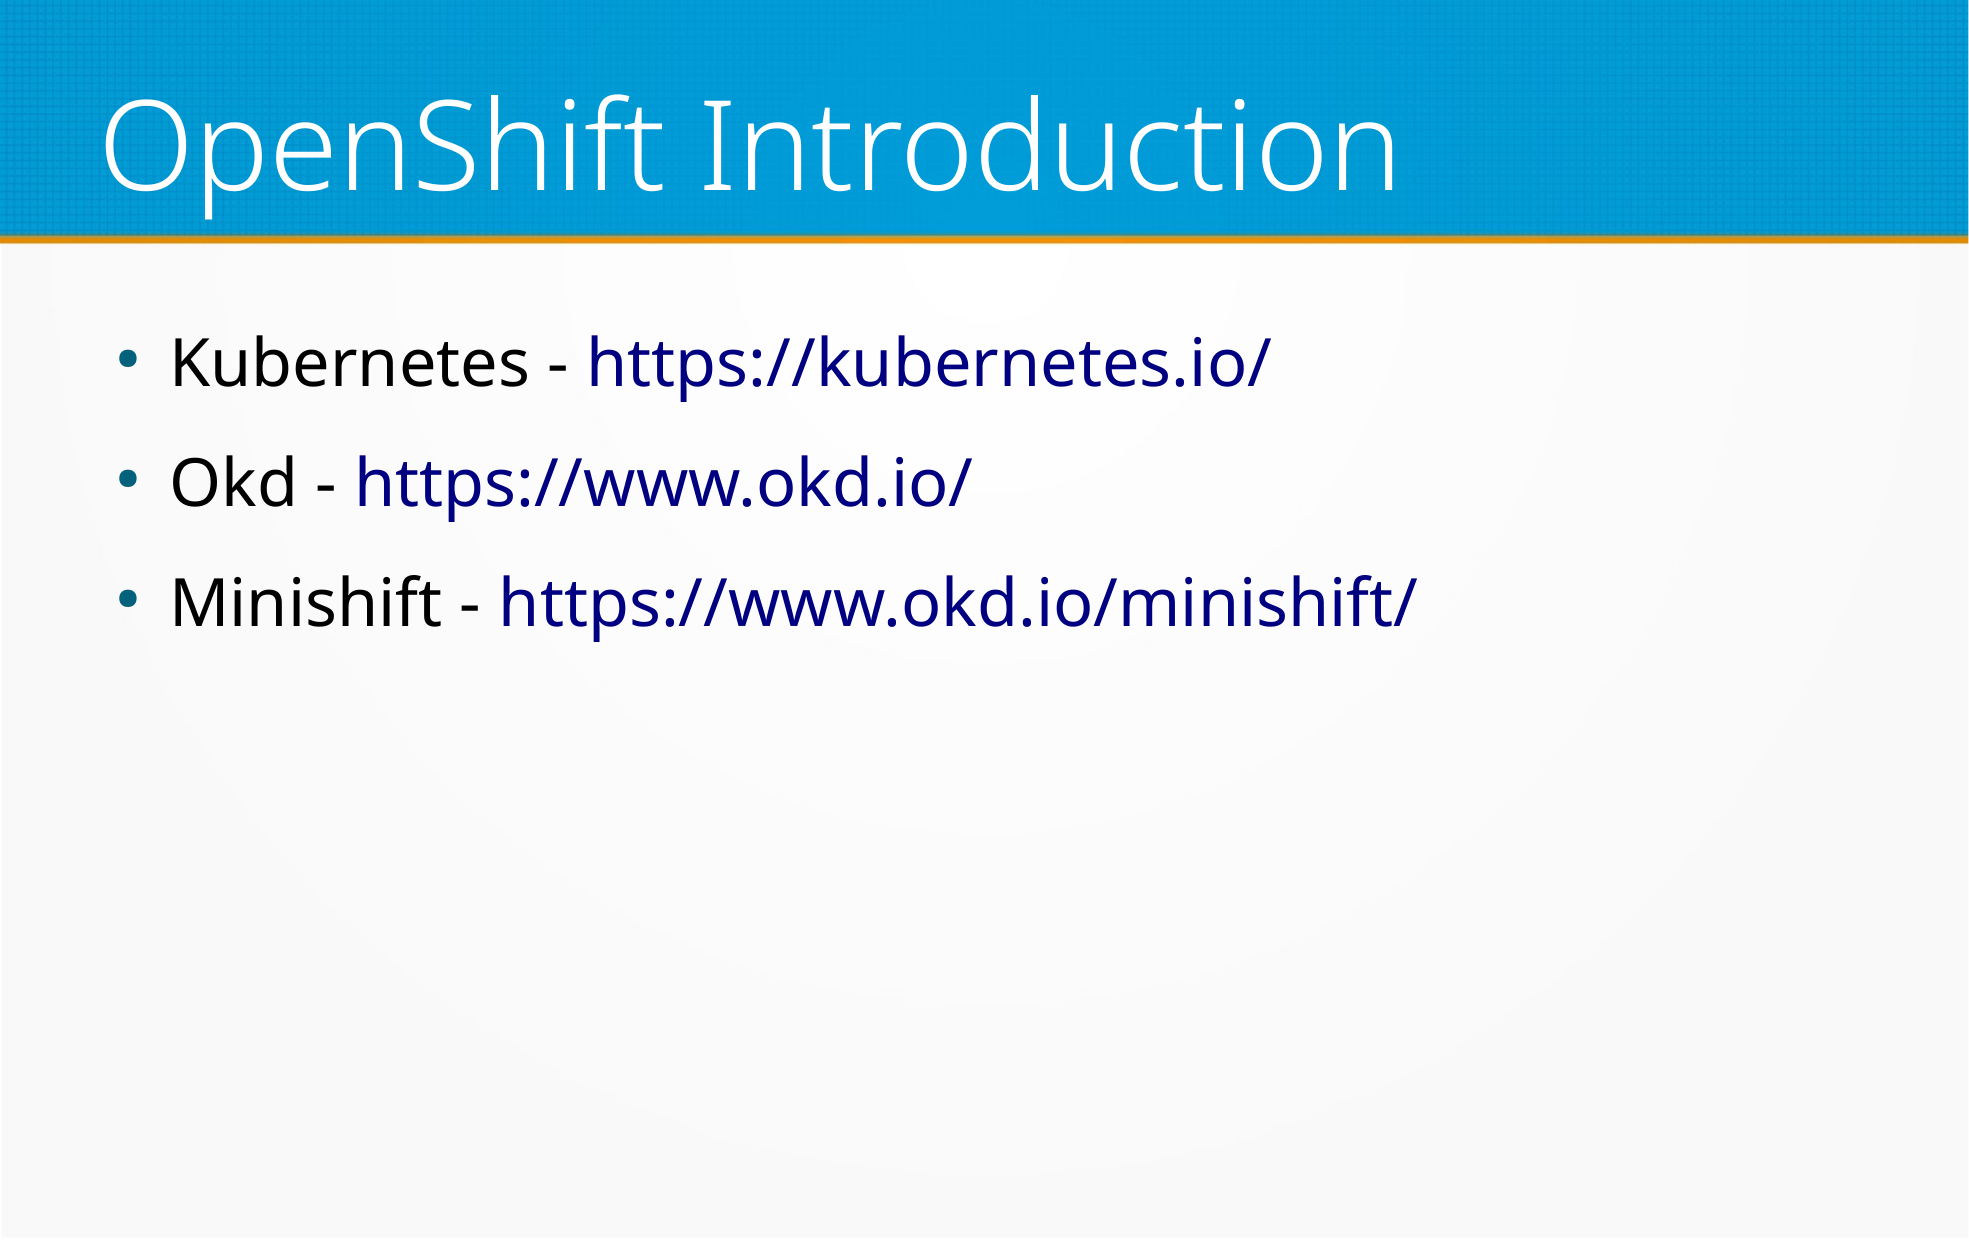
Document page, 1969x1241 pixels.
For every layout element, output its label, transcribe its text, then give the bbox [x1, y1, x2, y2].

picture [0, 233, 1969, 1241]
title OpenShift Introduction [98, 19, 1870, 227]
list Kubernetes - https://kubernetes.io/ Okd - https://www.okd.io/ Minishift - https://www.okd.io/minishift/ [98, 315, 1861, 1081]
